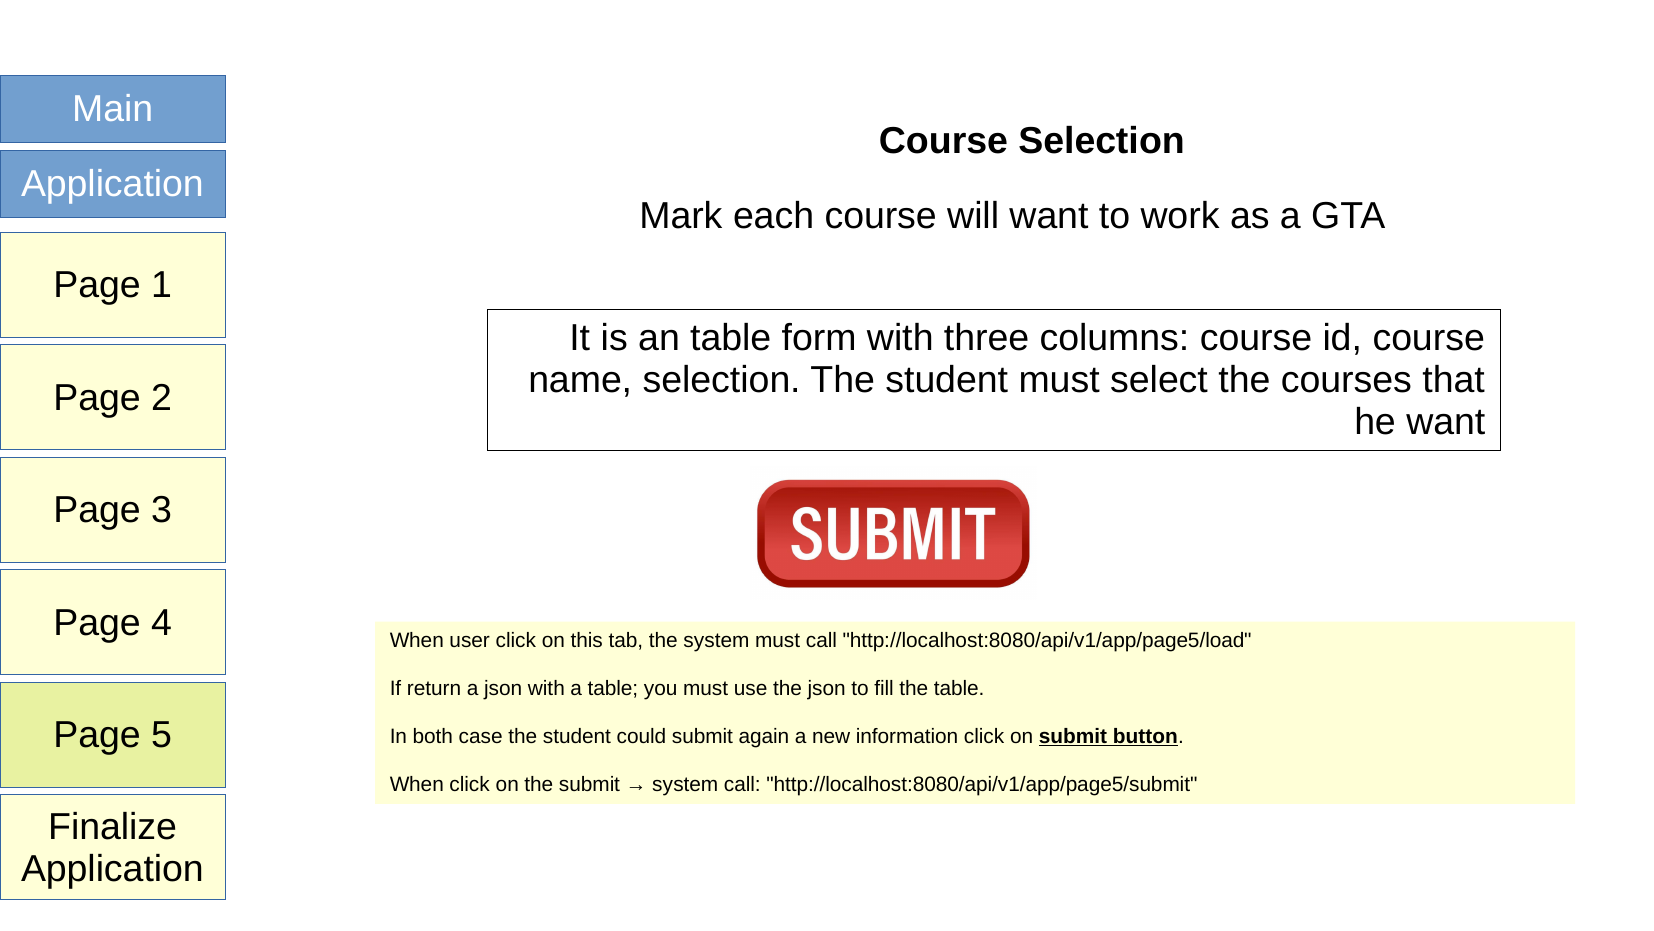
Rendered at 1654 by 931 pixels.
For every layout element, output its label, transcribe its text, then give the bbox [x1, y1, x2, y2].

text_box Main [0, 75, 226, 143]
text_box Course Selection [487, 112, 1201, 187]
text_box Application [0, 150, 226, 218]
text_box Finalize Application [0, 794, 226, 900]
text_box Mark each course will want to work as a GTA [450, 187, 1576, 329]
text_box Page 3 [0, 457, 226, 563]
picture [750, 466, 1037, 601]
text_box Page 2 [0, 344, 226, 450]
text_box Page 1 [0, 232, 226, 338]
text_box When user click on this tab, the system must call "http://localhost:8080/api/v1/app/page5/load" If return a json with a table; you must use the json to fill the table. In both case the student could submit again a new information click on submit button. When click on the submit → system call: "http://localhost:8080/api/v1/app/page5/submit" [375, 621, 1576, 804]
text_box Page 4 [0, 569, 226, 675]
text_box Page 5 [0, 682, 226, 788]
text_box It is an table form with three columns: course id, course name, selection. The student must select the courses that he want [487, 309, 1501, 451]
